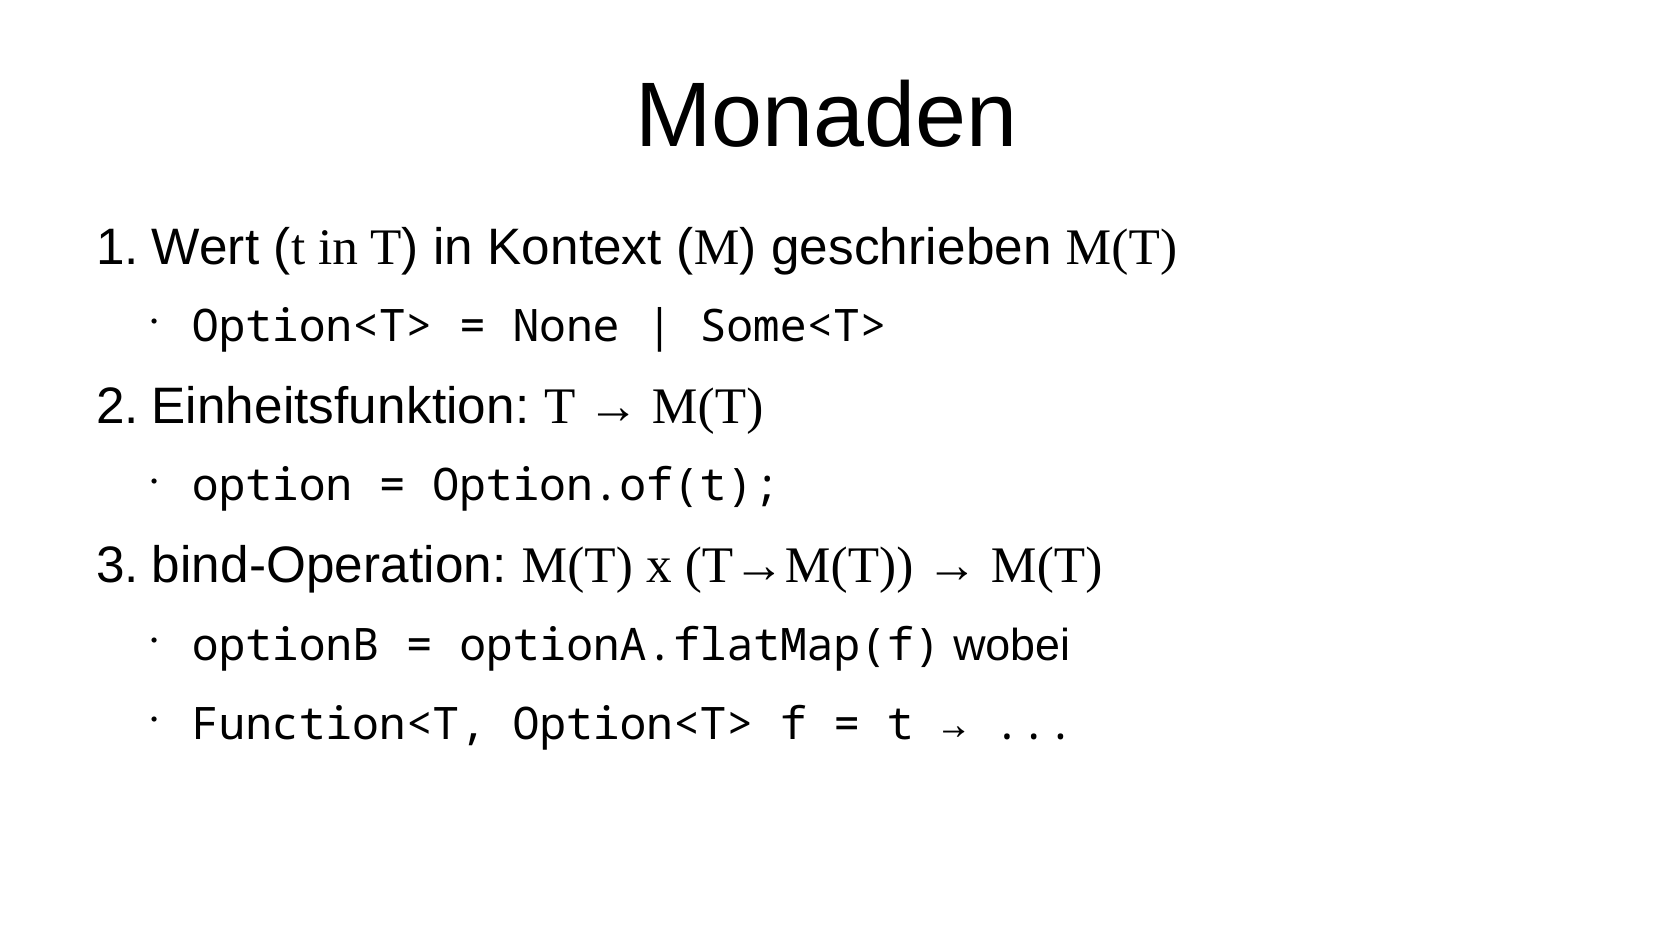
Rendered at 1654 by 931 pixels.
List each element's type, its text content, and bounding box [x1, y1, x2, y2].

title Monaden [82, 37, 1571, 193]
list Wert (t in T) in Kontext (M) geschrieben M(T) Option<T> = None | Some<T> Einheitsfunktion: T → M(T) option = Option.of(t); bind-Operation: M(T) x (T→M(T)) → M(T) optionB = optionA.flatMap(f) wobei Function<T, Option<T> f = t → ... [82, 217, 1571, 758]
